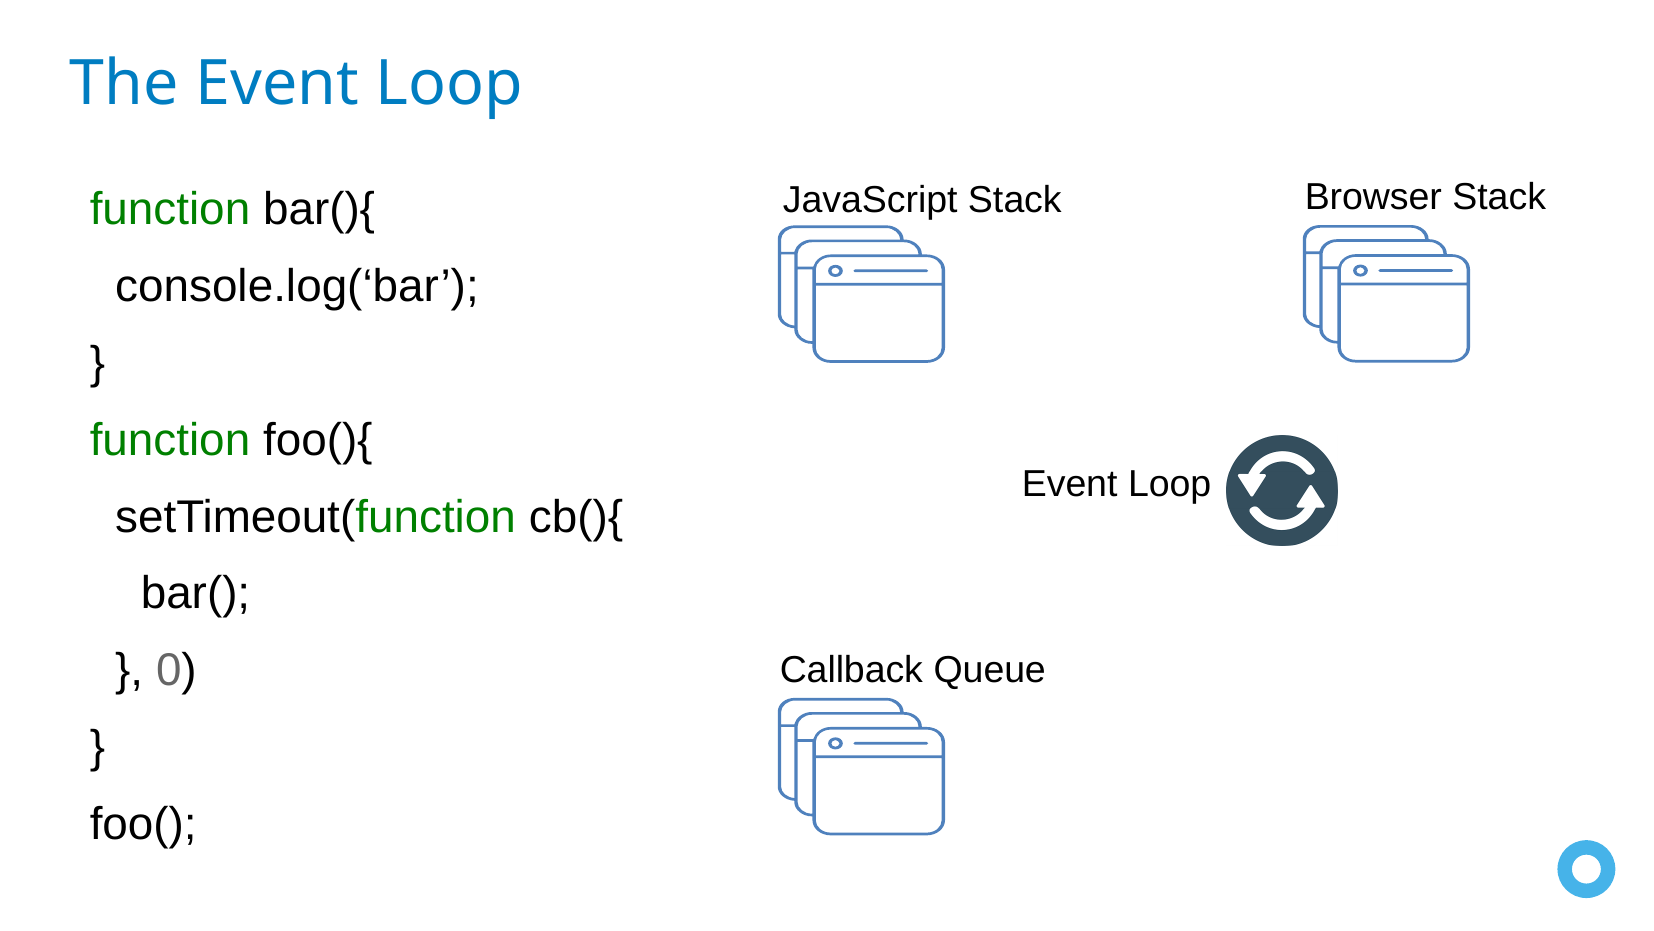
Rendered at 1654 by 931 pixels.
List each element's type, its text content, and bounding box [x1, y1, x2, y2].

text_box [1302, 226, 1471, 363]
text_box Callback Queue [765, 640, 1061, 698]
text_box Event Loop [1007, 455, 1226, 513]
picture [1226, 435, 1338, 546]
text_box [777, 697, 946, 836]
text_box Browser Stack [1290, 168, 1562, 226]
text_box [777, 228, 946, 363]
list The Event Loop [55, 35, 1075, 128]
text_box JavaScript Stack [768, 171, 1077, 228]
text_box function bar(){ console.log(‘bar’); } function foo(){ setTimeout(function cb(){ bar(); }, 0) } foo(); [75, 150, 691, 857]
